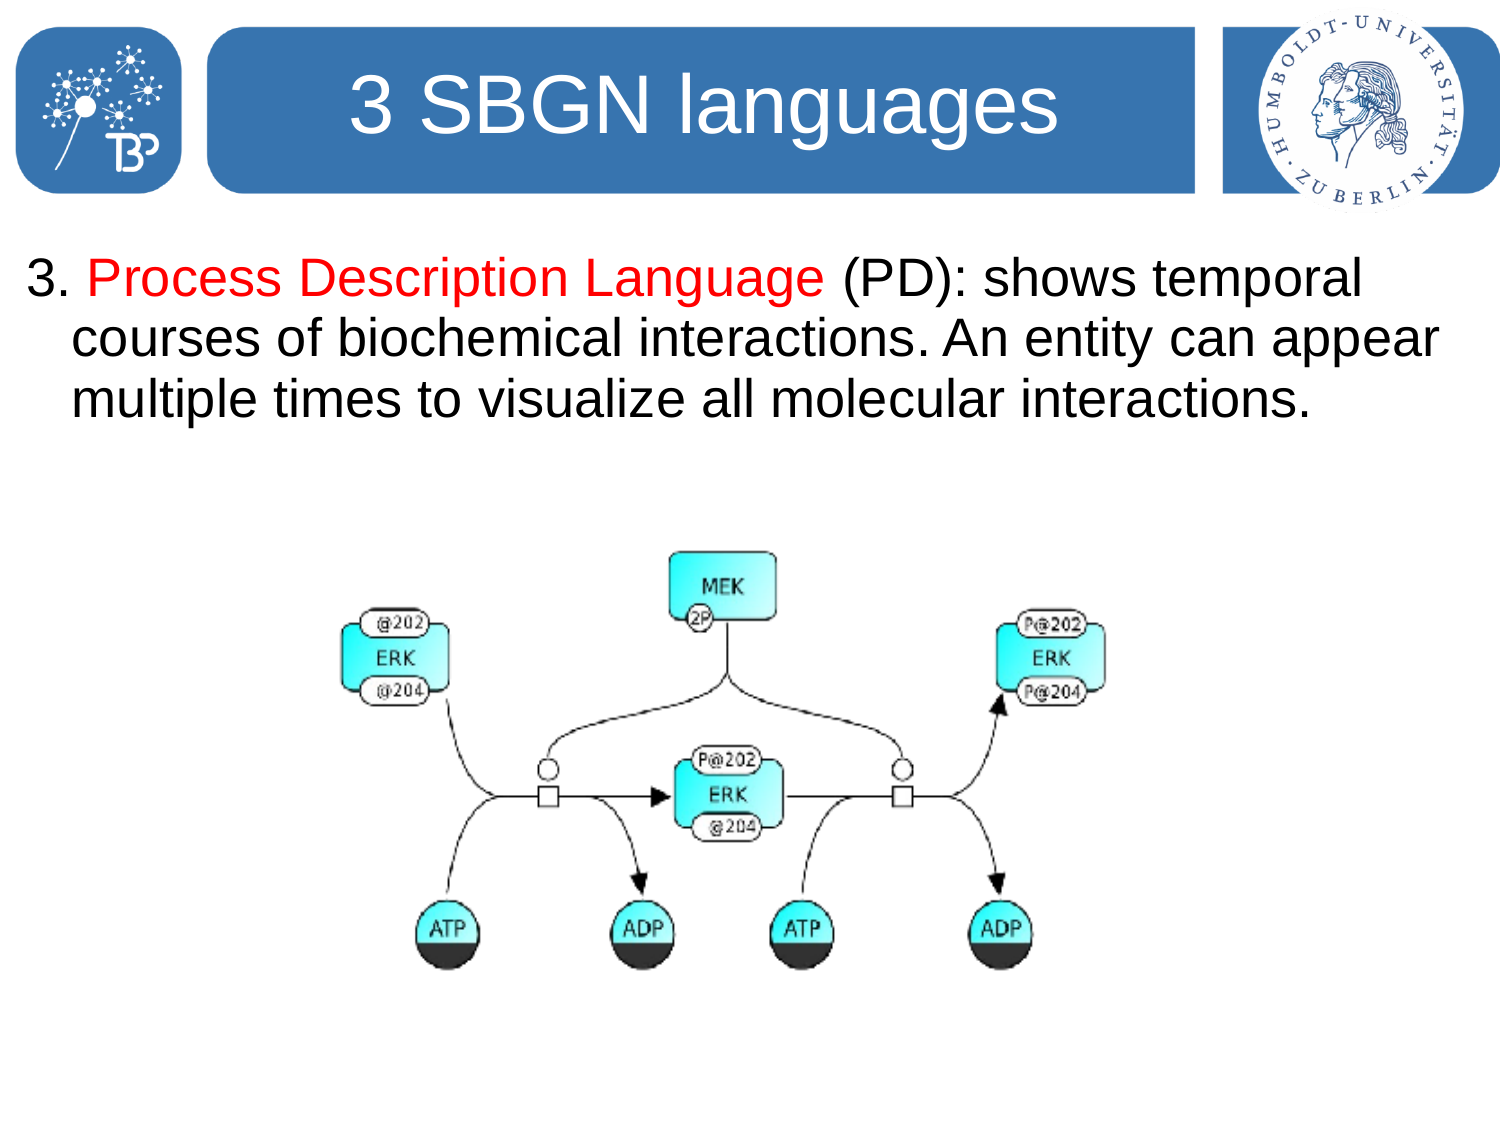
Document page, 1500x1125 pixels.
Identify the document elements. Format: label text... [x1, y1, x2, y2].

picture [333, 534, 1126, 991]
text_box 3. Process Description Language (PD): shows temporal courses of biochemical interactions. An entity can appear multiple times to visualize all molecular interactions. [11, 239, 1500, 651]
picture [15, 7, 1500, 213]
title 3 SBGN languages [240, 45, 1171, 165]
